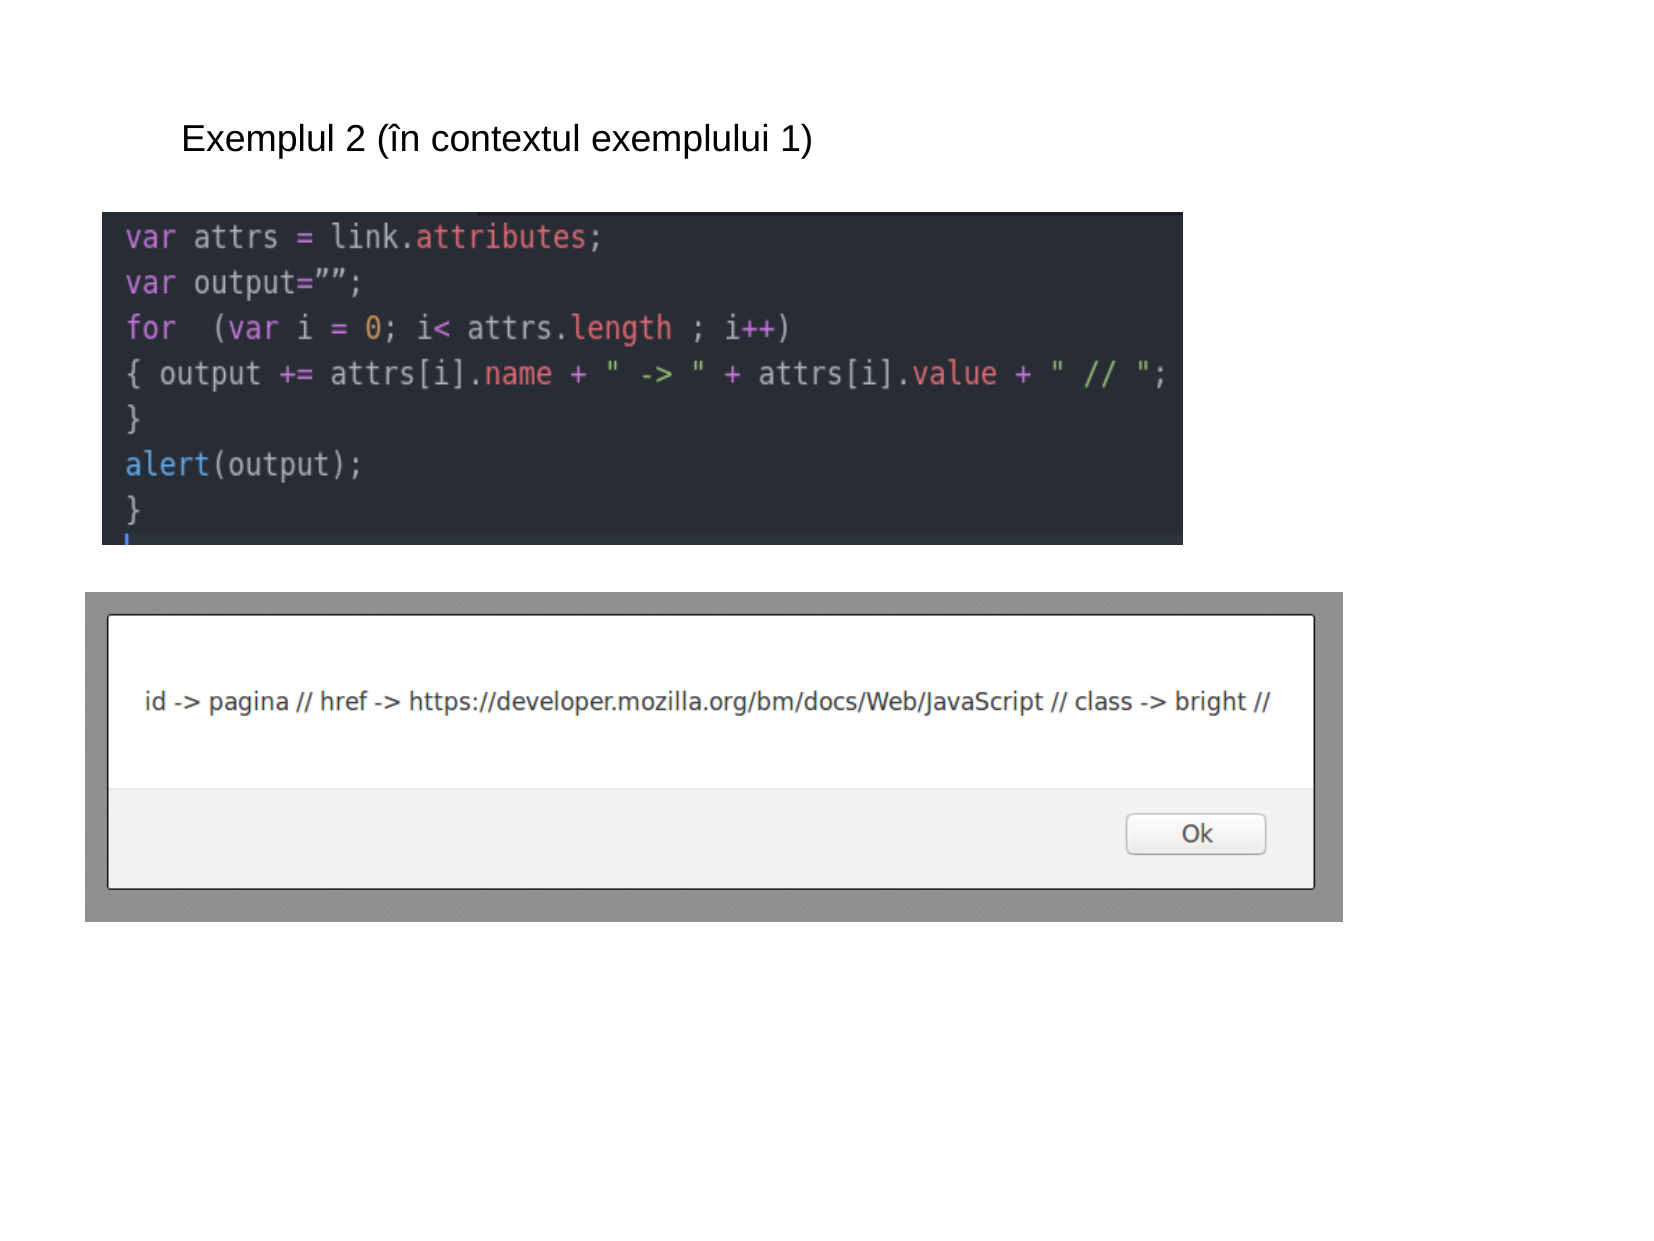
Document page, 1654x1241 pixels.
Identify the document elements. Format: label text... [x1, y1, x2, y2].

picture [102, 212, 1183, 545]
picture [85, 592, 1343, 922]
text_box Exemplul 2 (în contextul exemplului 1) [166, 109, 839, 167]
